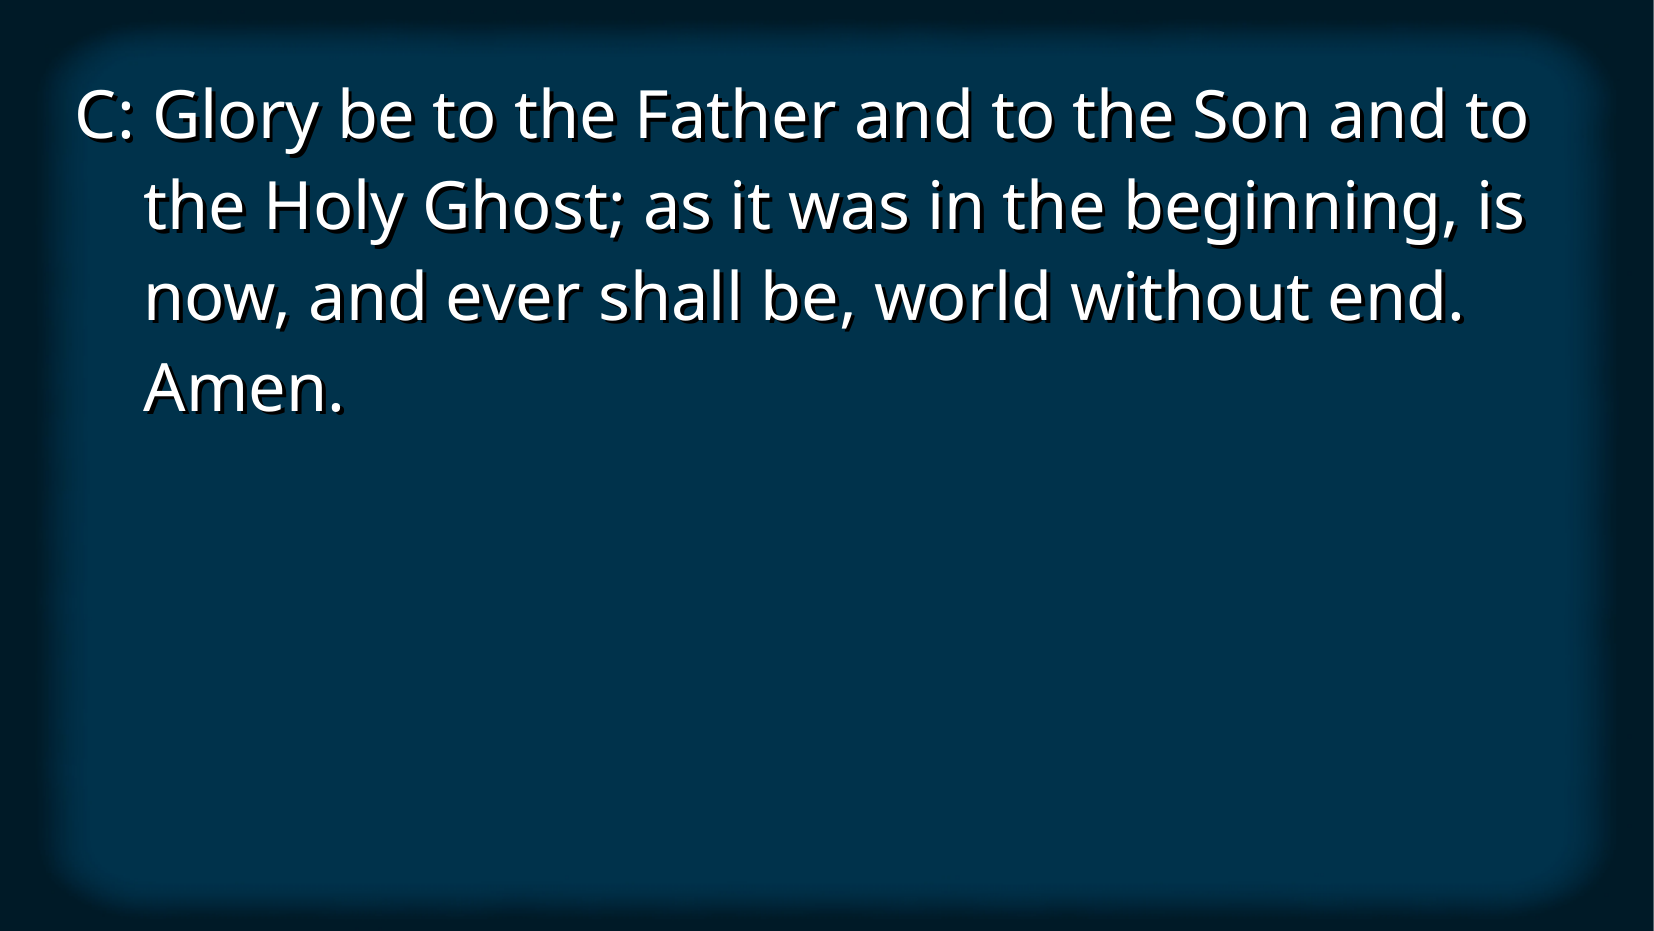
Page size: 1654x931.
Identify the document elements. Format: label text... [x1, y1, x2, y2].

text_box C: Glory be to the Father and to the Son and to the Holy Ghost; as it was in the beginning, is now, and ever shall be, world without end. Amen. [60, 60, 1591, 451]
picture [0, 0, 1654, 931]
